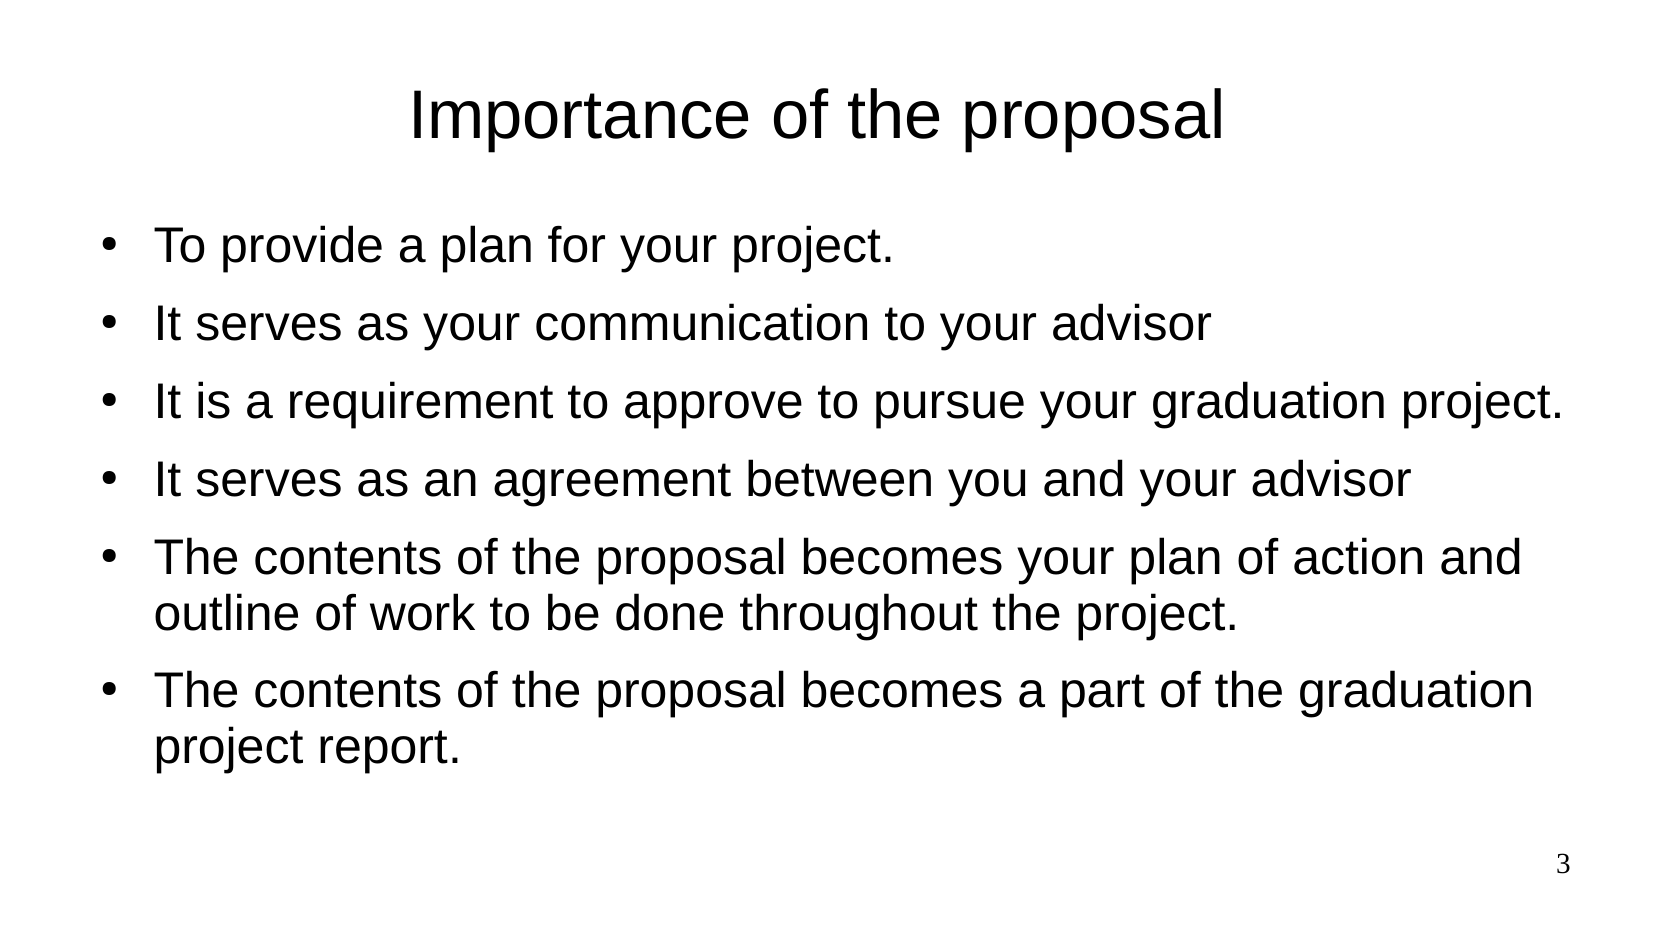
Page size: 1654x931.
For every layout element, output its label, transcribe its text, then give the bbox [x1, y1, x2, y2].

list To provide a plan for your project. It serves as your communication to your advisor It is a requirement to approve to pursue your graduation project. It serves as an agreement between you and your advisor The contents of the proposal becomes your plan of action and outline of work to be done throughout the project. The contents of the proposal becomes a part of the graduation project report. [82, 217, 1571, 844]
title Importance of the proposal [82, 37, 1571, 193]
